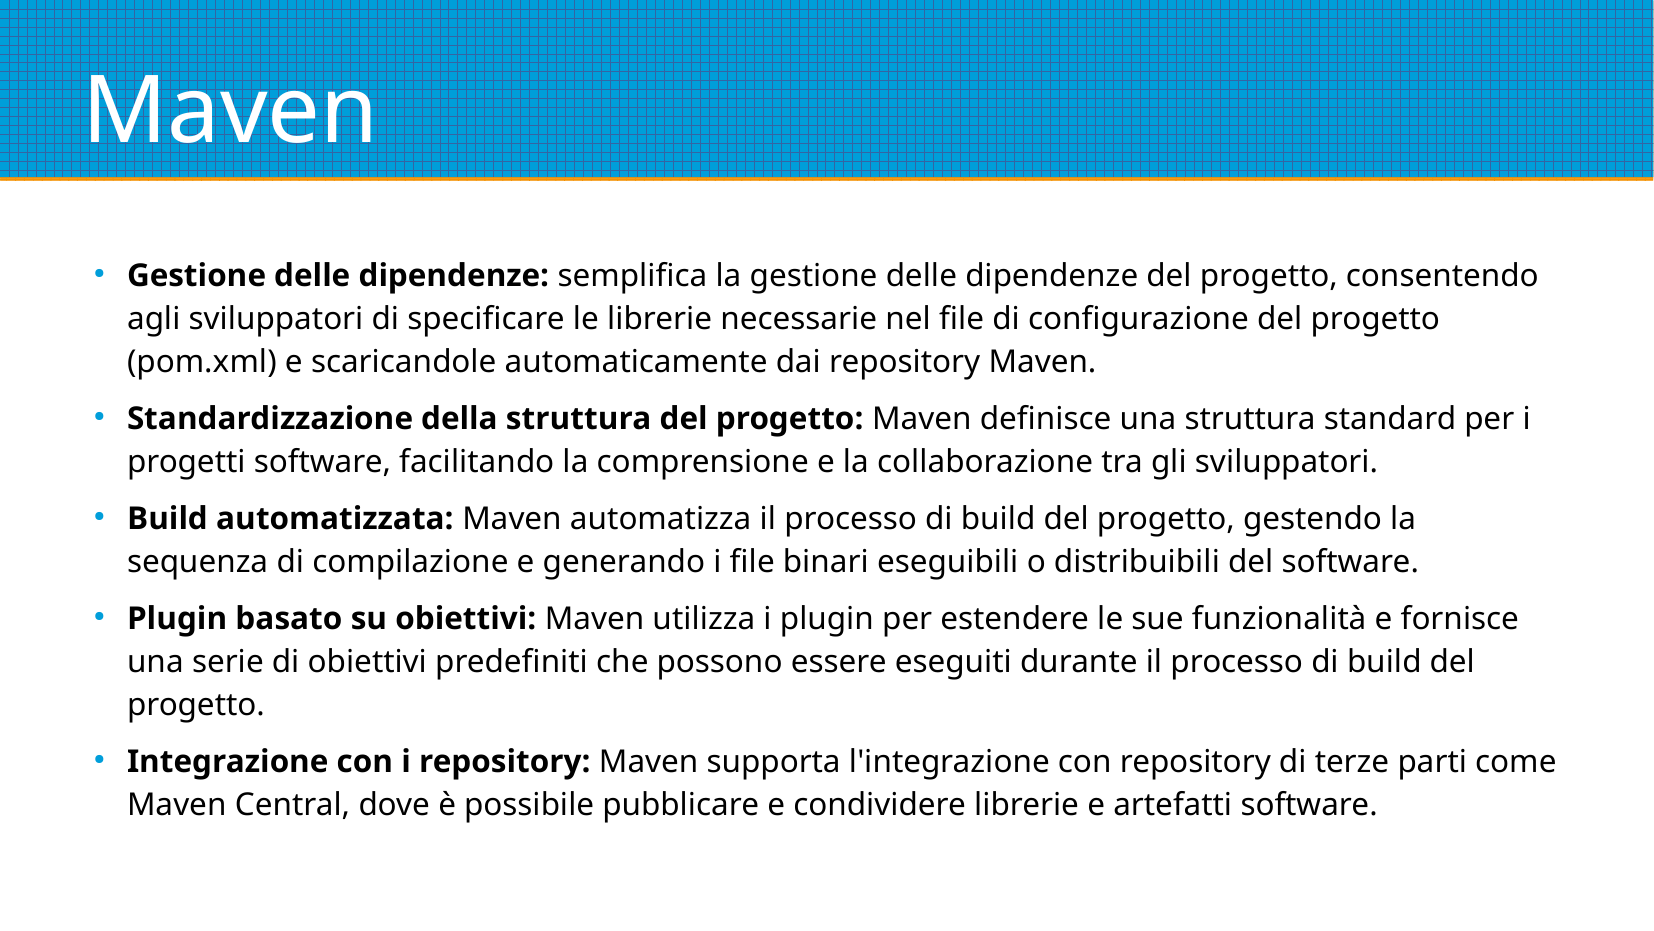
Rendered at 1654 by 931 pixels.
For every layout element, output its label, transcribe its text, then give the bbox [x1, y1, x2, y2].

list Gestione delle dipendenze: semplifica la gestione delle dipendenze del progetto, consentendo agli sviluppatori di specificare le librerie necessarie nel file di configurazione del progetto (pom.xml) e scaricandole automaticamente dai repository Maven. Standardizzazione della struttura del progetto: Maven definisce una struttura standard per i progetti software, facilitando la comprensione e la collaborazione tra gli sviluppatori. Build automatizzata: Maven automatizza il processo di build del progetto, gestendo la sequenza di compilazione e generando i file binari eseguibili o distribuibili del software. Plugin basato su obiettivi: Maven utilizza i plugin per estendere le sue funzionalità e fornisce una serie di obiettivi predefiniti che possono essere eseguiti durante il processo di build del progetto. Integrazione con i repository: Maven supporta l'integrazione con repository di terze parti come Maven Central, dove è possibile pubblicare e condividere librerie e artefatti software. [82, 252, 1563, 827]
title Maven [82, 14, 1571, 171]
